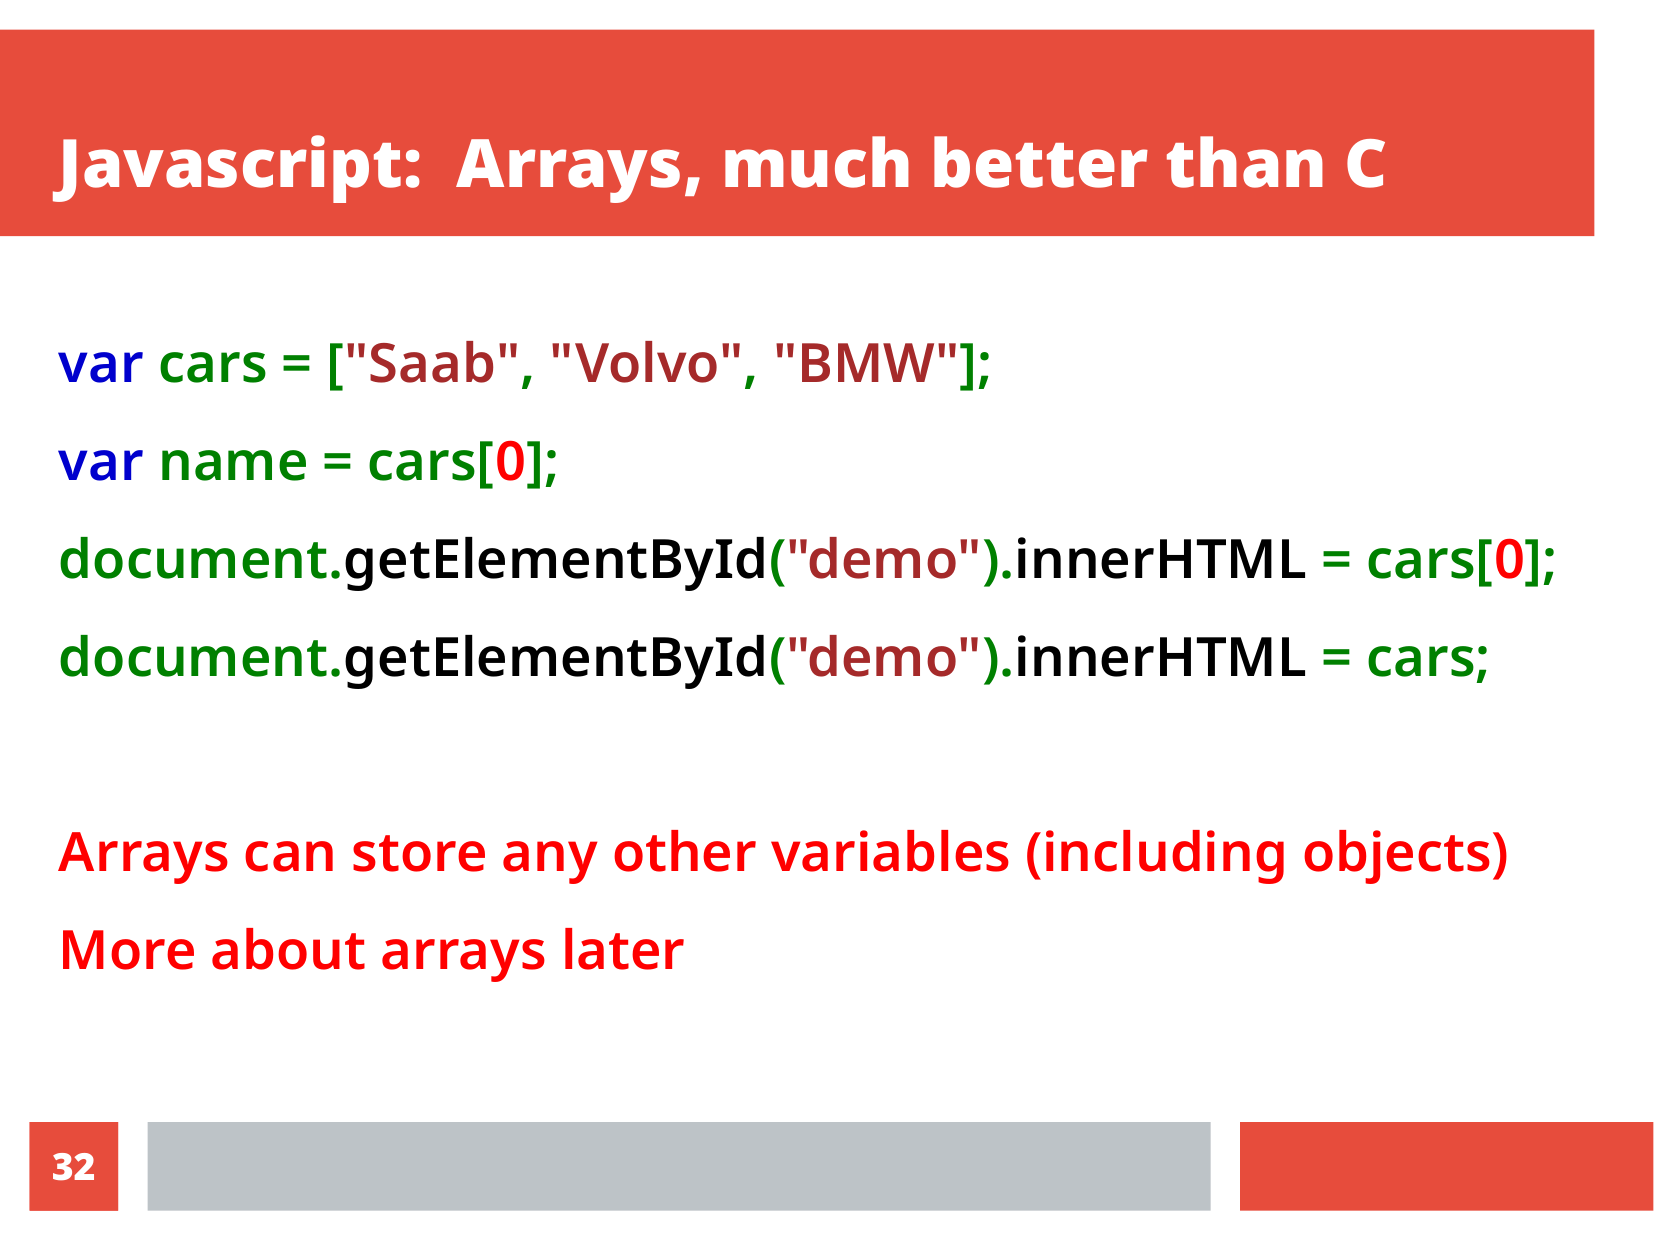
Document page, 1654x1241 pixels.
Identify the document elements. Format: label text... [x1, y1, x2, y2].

list var cars = ["Saab", "Volvo", "BMW"]; var name = cars[0]; document.getElementById("demo").innerHTML = cars[0]; document.getElementById("demo").innerHTML = cars; Arrays can store any other variables (including objects) More about arrays later [59, 324, 1565, 1093]
title Javascript: Arrays, much better than C [59, 59, 1595, 207]
